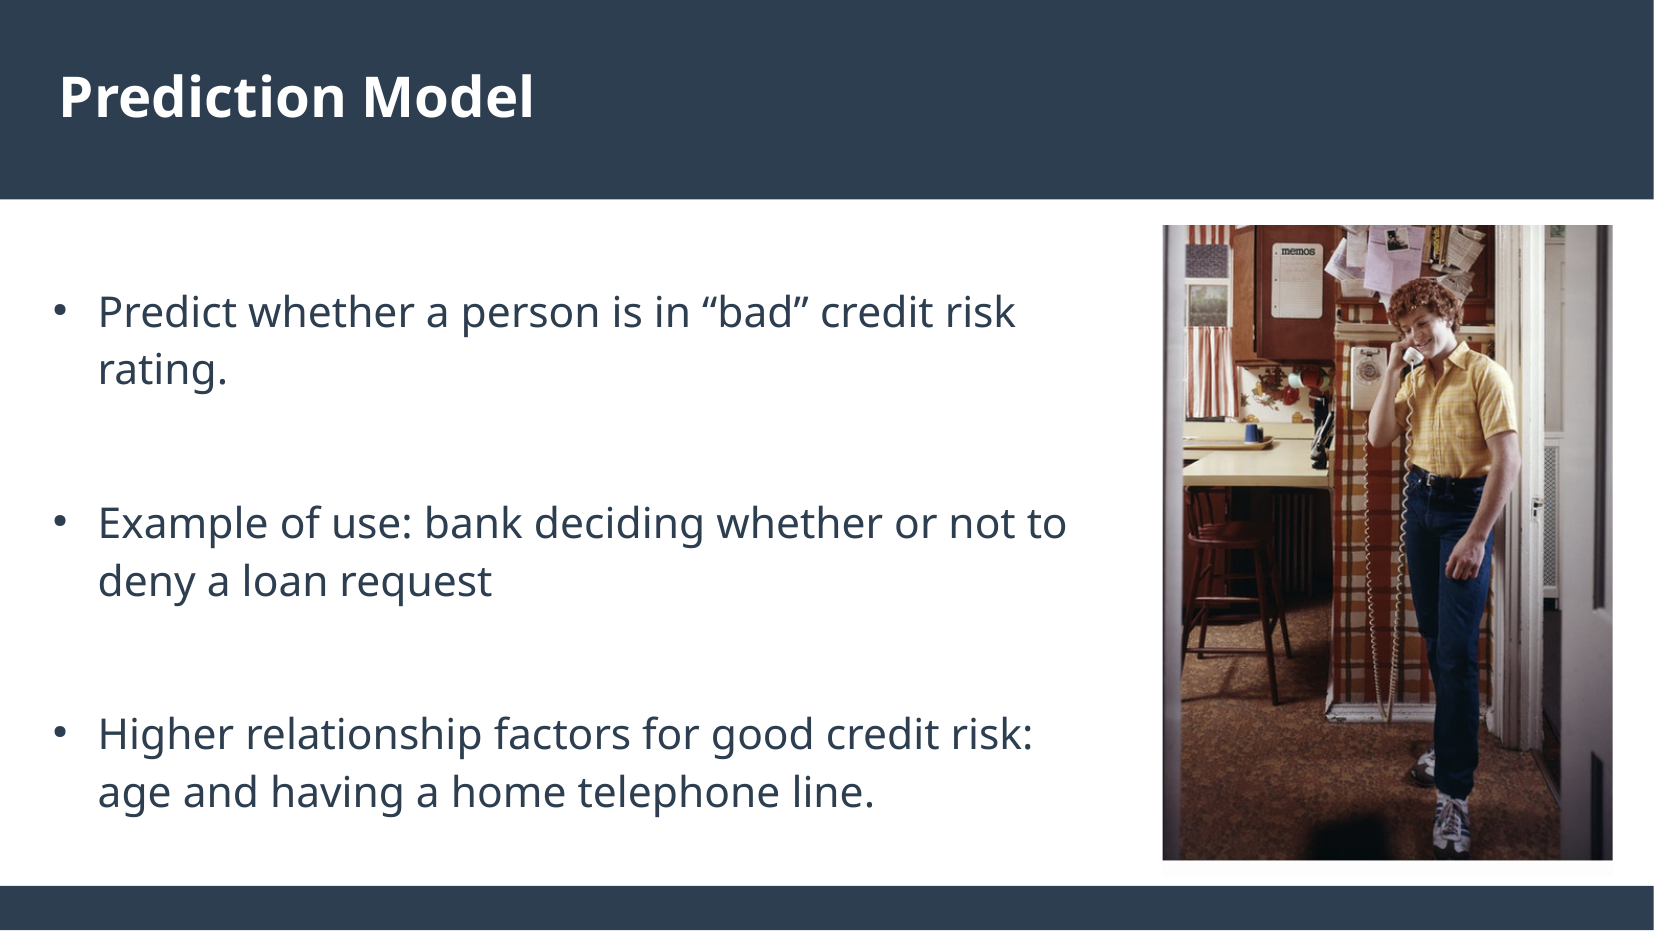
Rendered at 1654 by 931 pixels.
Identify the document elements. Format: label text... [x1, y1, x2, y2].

title Prediction Model [59, 37, 1595, 155]
picture [1162, 225, 1613, 876]
list Predict whether a person is in “bad” credit risk rating. Example of use: bank deciding whether or not to deny a loan request Higher relationship factors for good credit risk: age and having a home telephone line. [37, 204, 1104, 826]
